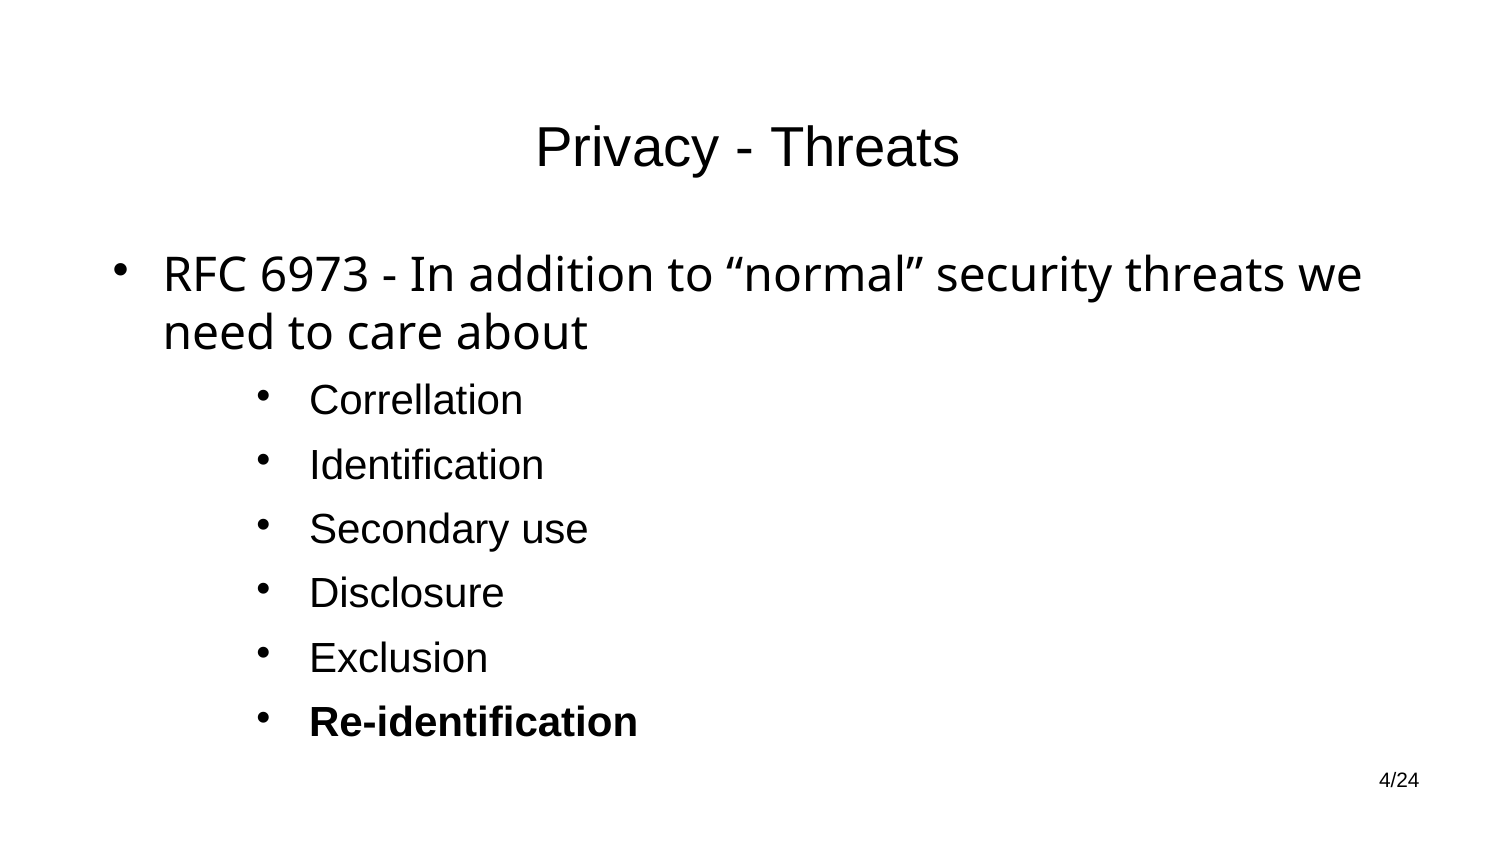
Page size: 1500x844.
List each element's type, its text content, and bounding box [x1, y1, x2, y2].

title Privacy - Threats [112, 74, 1384, 213]
list RFC 6973 - In addition to “normal” security threats we need to care about Correllation Identification Secondary use Disclosure Exclusion Re-identification [112, 243, 1384, 748]
